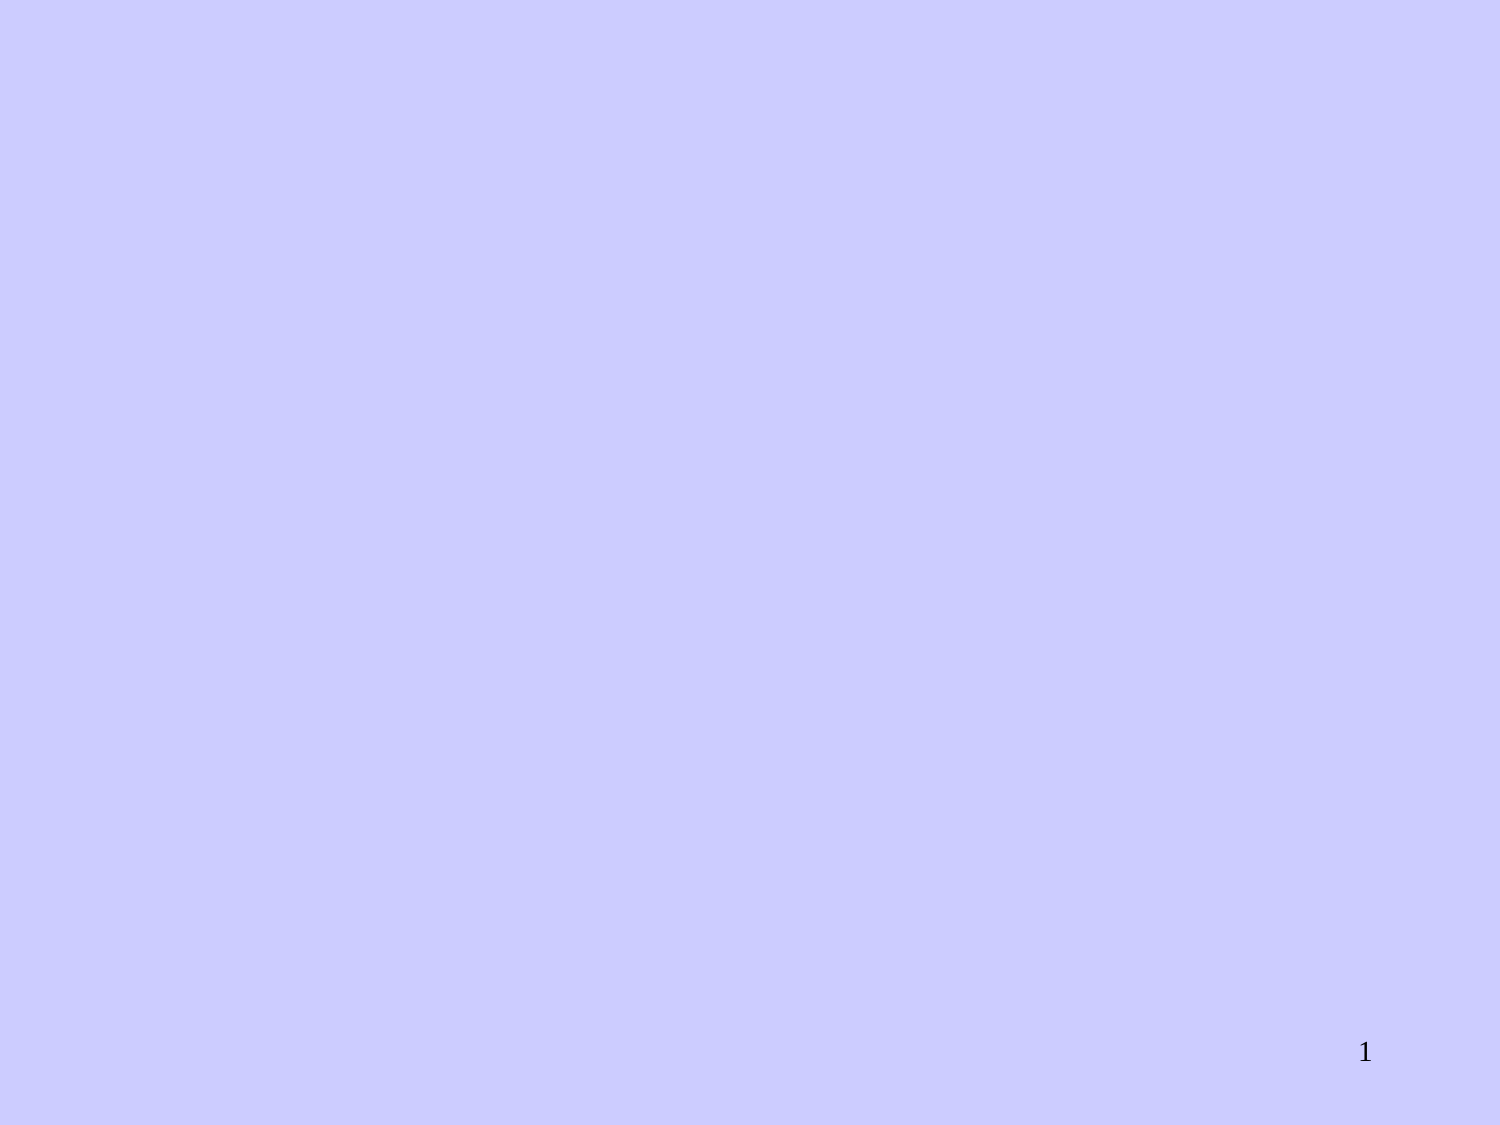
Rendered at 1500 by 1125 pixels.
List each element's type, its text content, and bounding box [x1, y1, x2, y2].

text_box <numéro> [1074, 1025, 1388, 1101]
